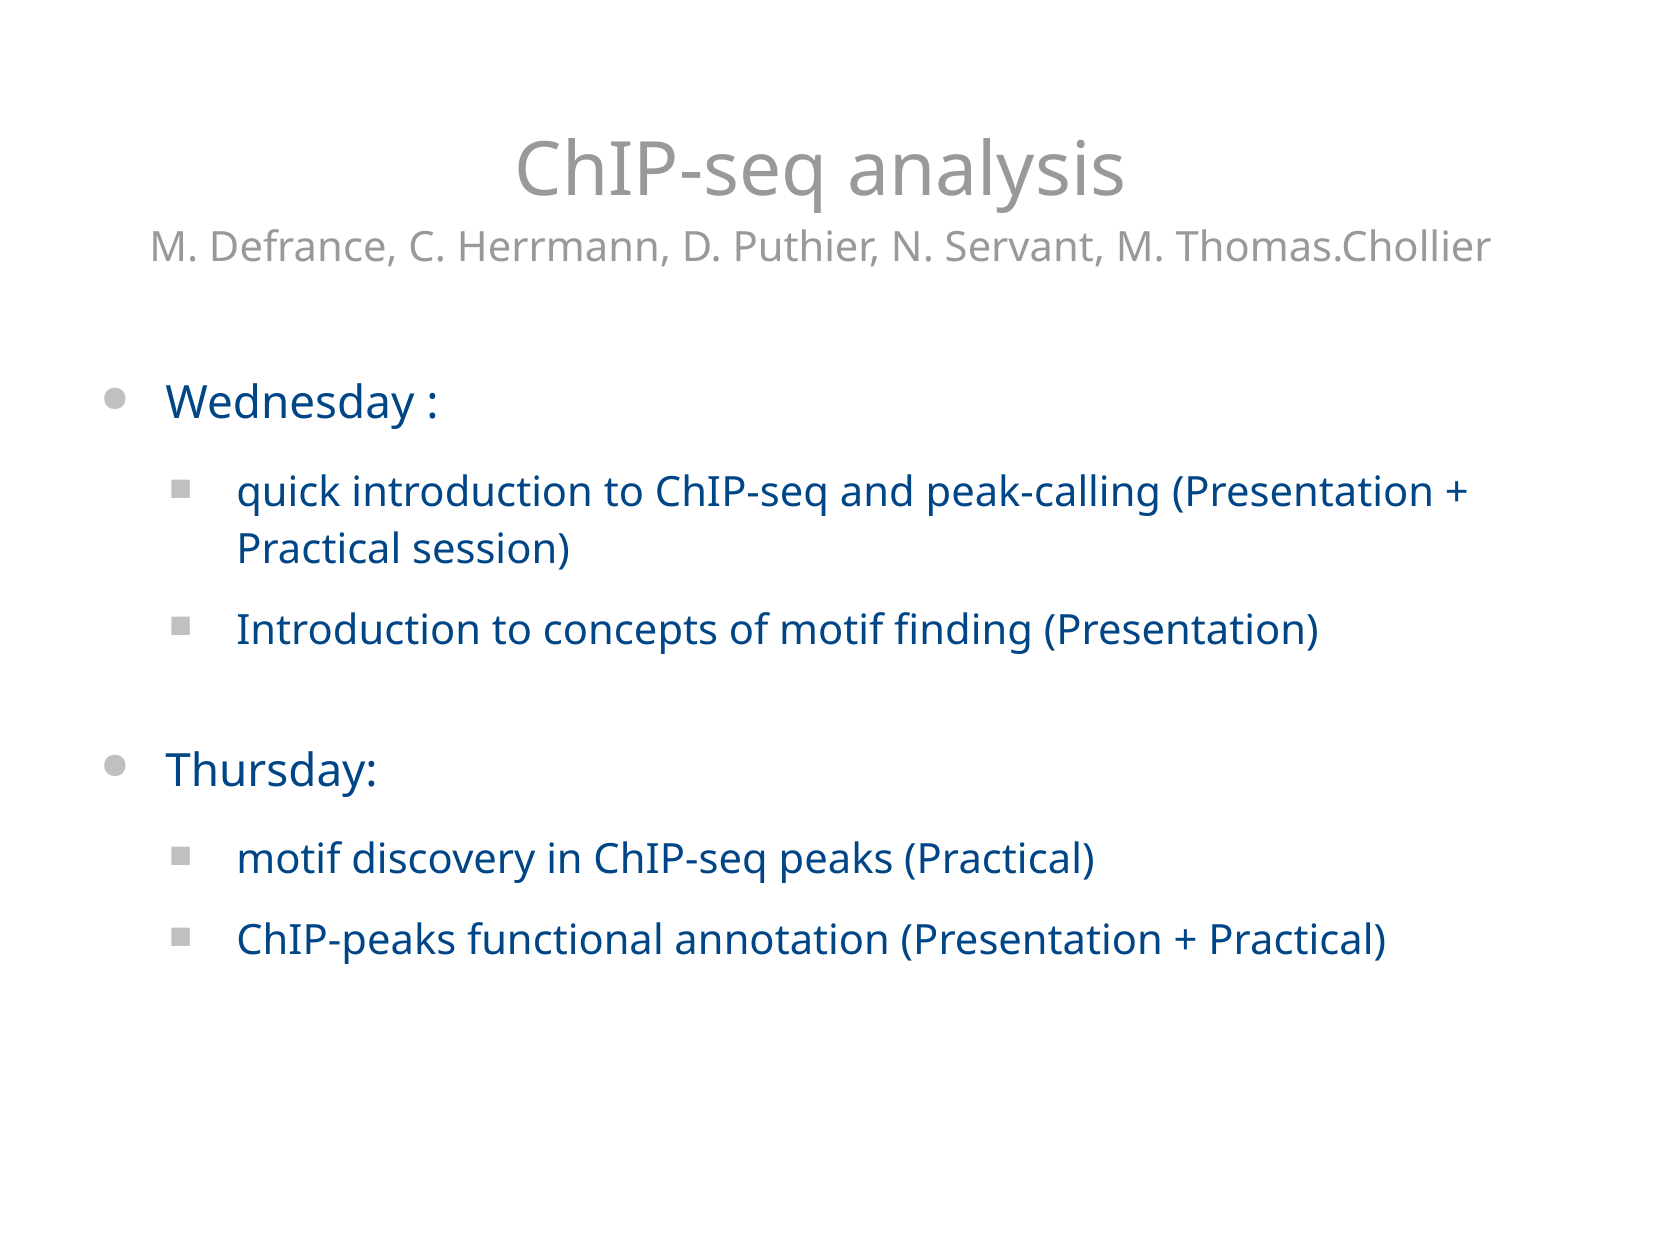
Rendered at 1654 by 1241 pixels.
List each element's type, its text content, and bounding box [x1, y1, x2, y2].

title ChIP-seq analysis M. Defrance, C. Herrmann, D. Puthier, N. Servant, M. Thomas.Chollier [76, 114, 1565, 275]
list Wednesday : quick introduction to ChIP-seq and peak-calling (Presentation + Practical session) Introduction to concepts of motif finding (Presentation) Thursday: motif discovery in ChIP-seq peaks (Practical) ChIP-peaks functional annotation (Presentation + Practical) [82, 369, 1538, 1089]
